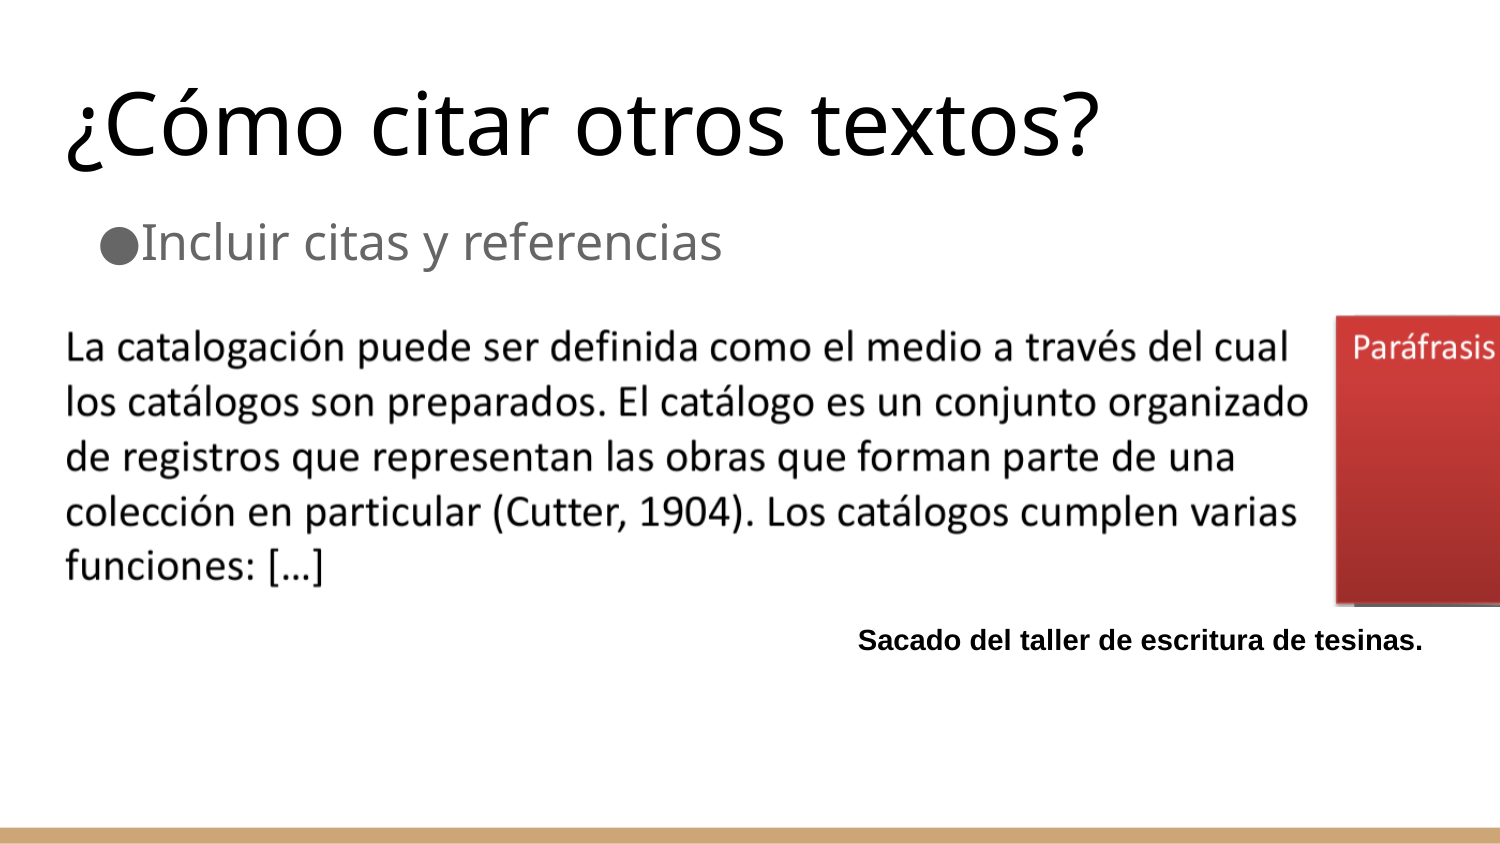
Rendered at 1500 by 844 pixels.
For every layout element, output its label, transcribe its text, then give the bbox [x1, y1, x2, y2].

list Incluir citas y referencias [51, 186, 1449, 296]
title ¿Cómo citar otros textos? [51, 51, 1449, 186]
text_box Sacado del taller de escritura de tesinas. [842, 606, 1500, 659]
picture [51, 314, 1500, 607]
